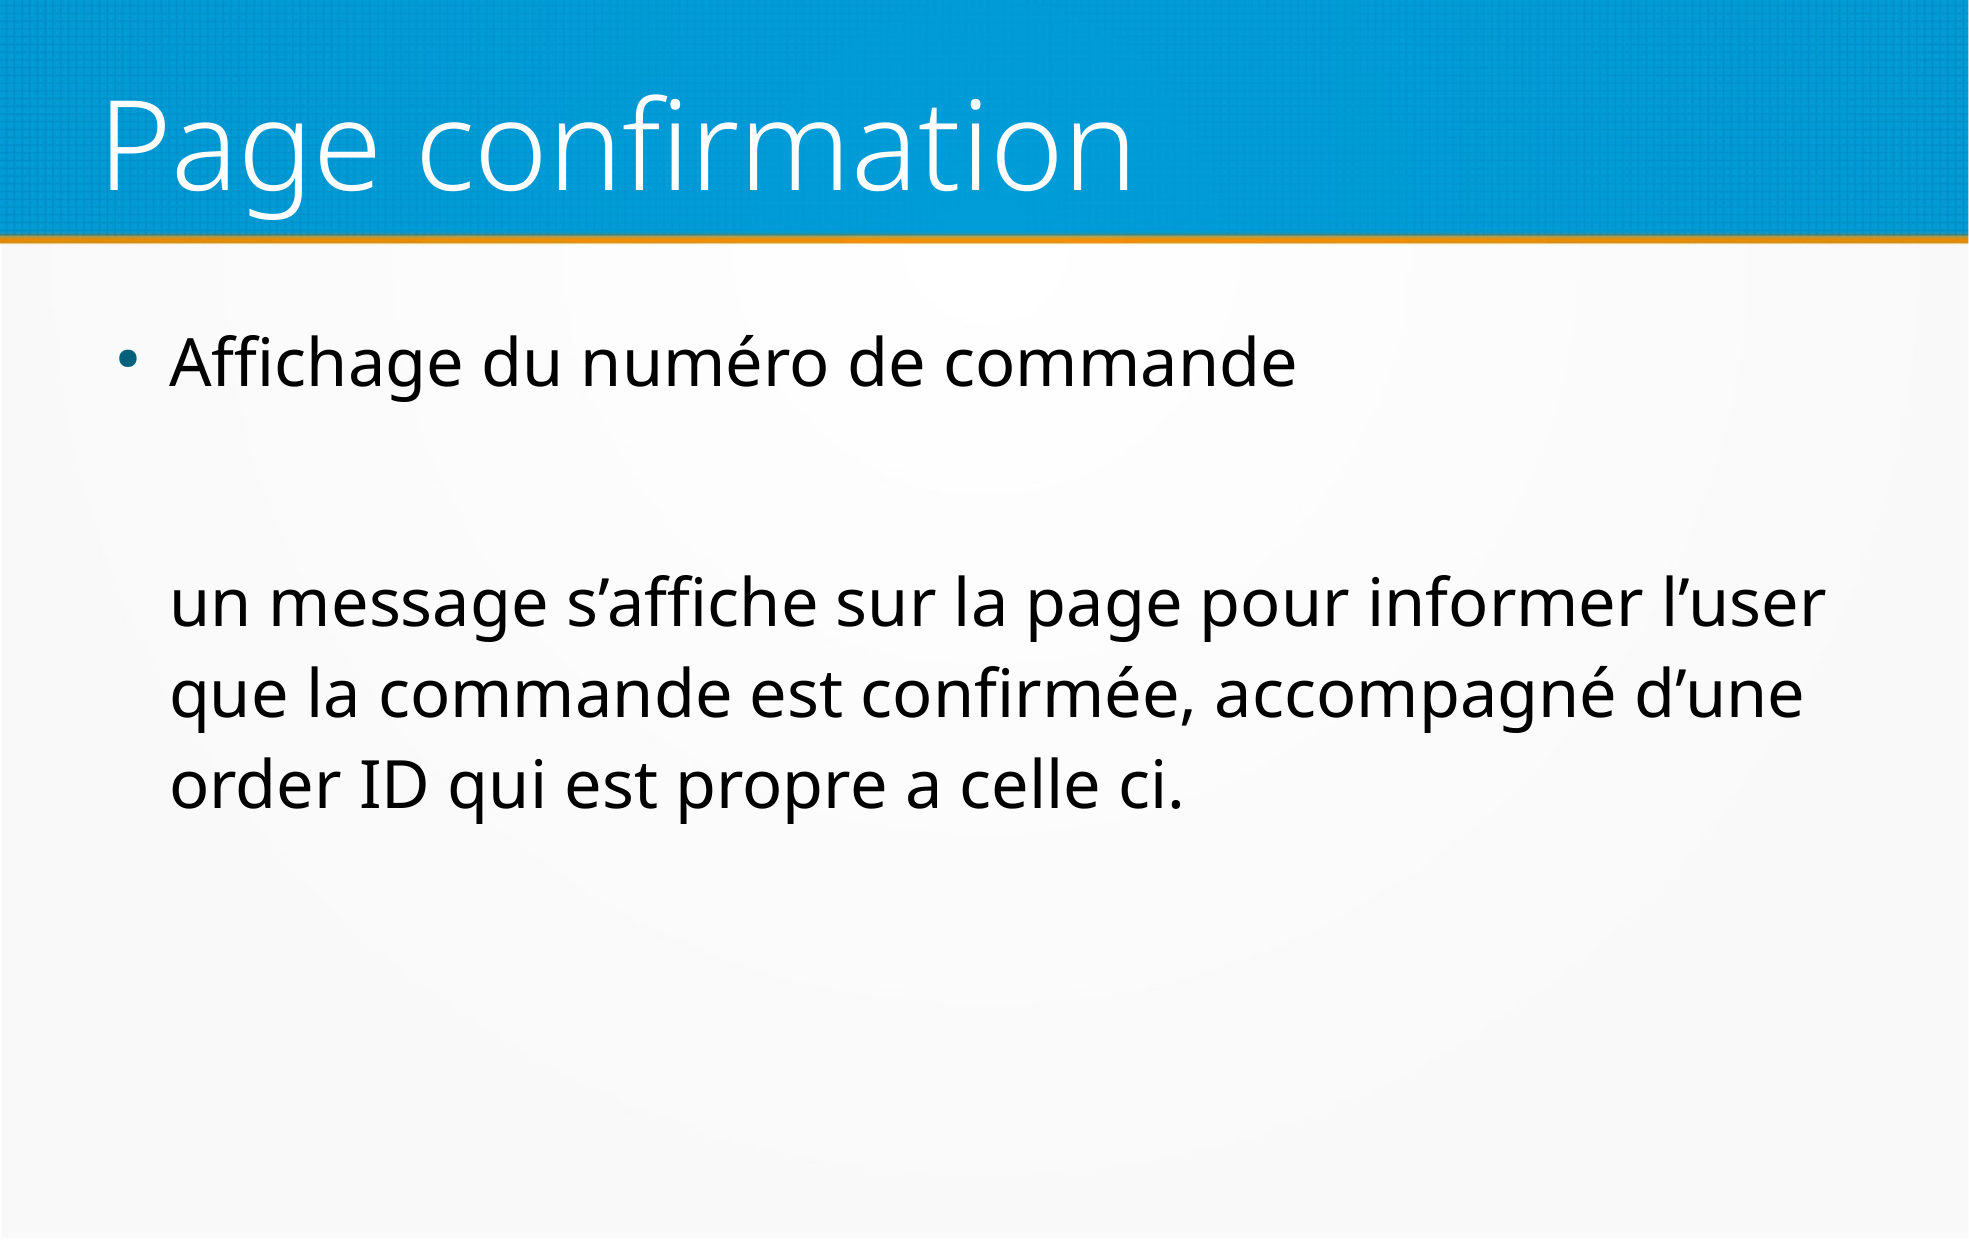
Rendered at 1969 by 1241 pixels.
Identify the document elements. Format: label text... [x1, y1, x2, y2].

title Page confirmation [98, 19, 1870, 227]
picture [0, 233, 1969, 1241]
list Affichage du numéro de commande un message s’affiche sur la page pour informer l’user que la commande est confirmée, accompagné d’une order ID qui est propre a celle ci. [98, 315, 1861, 1081]
